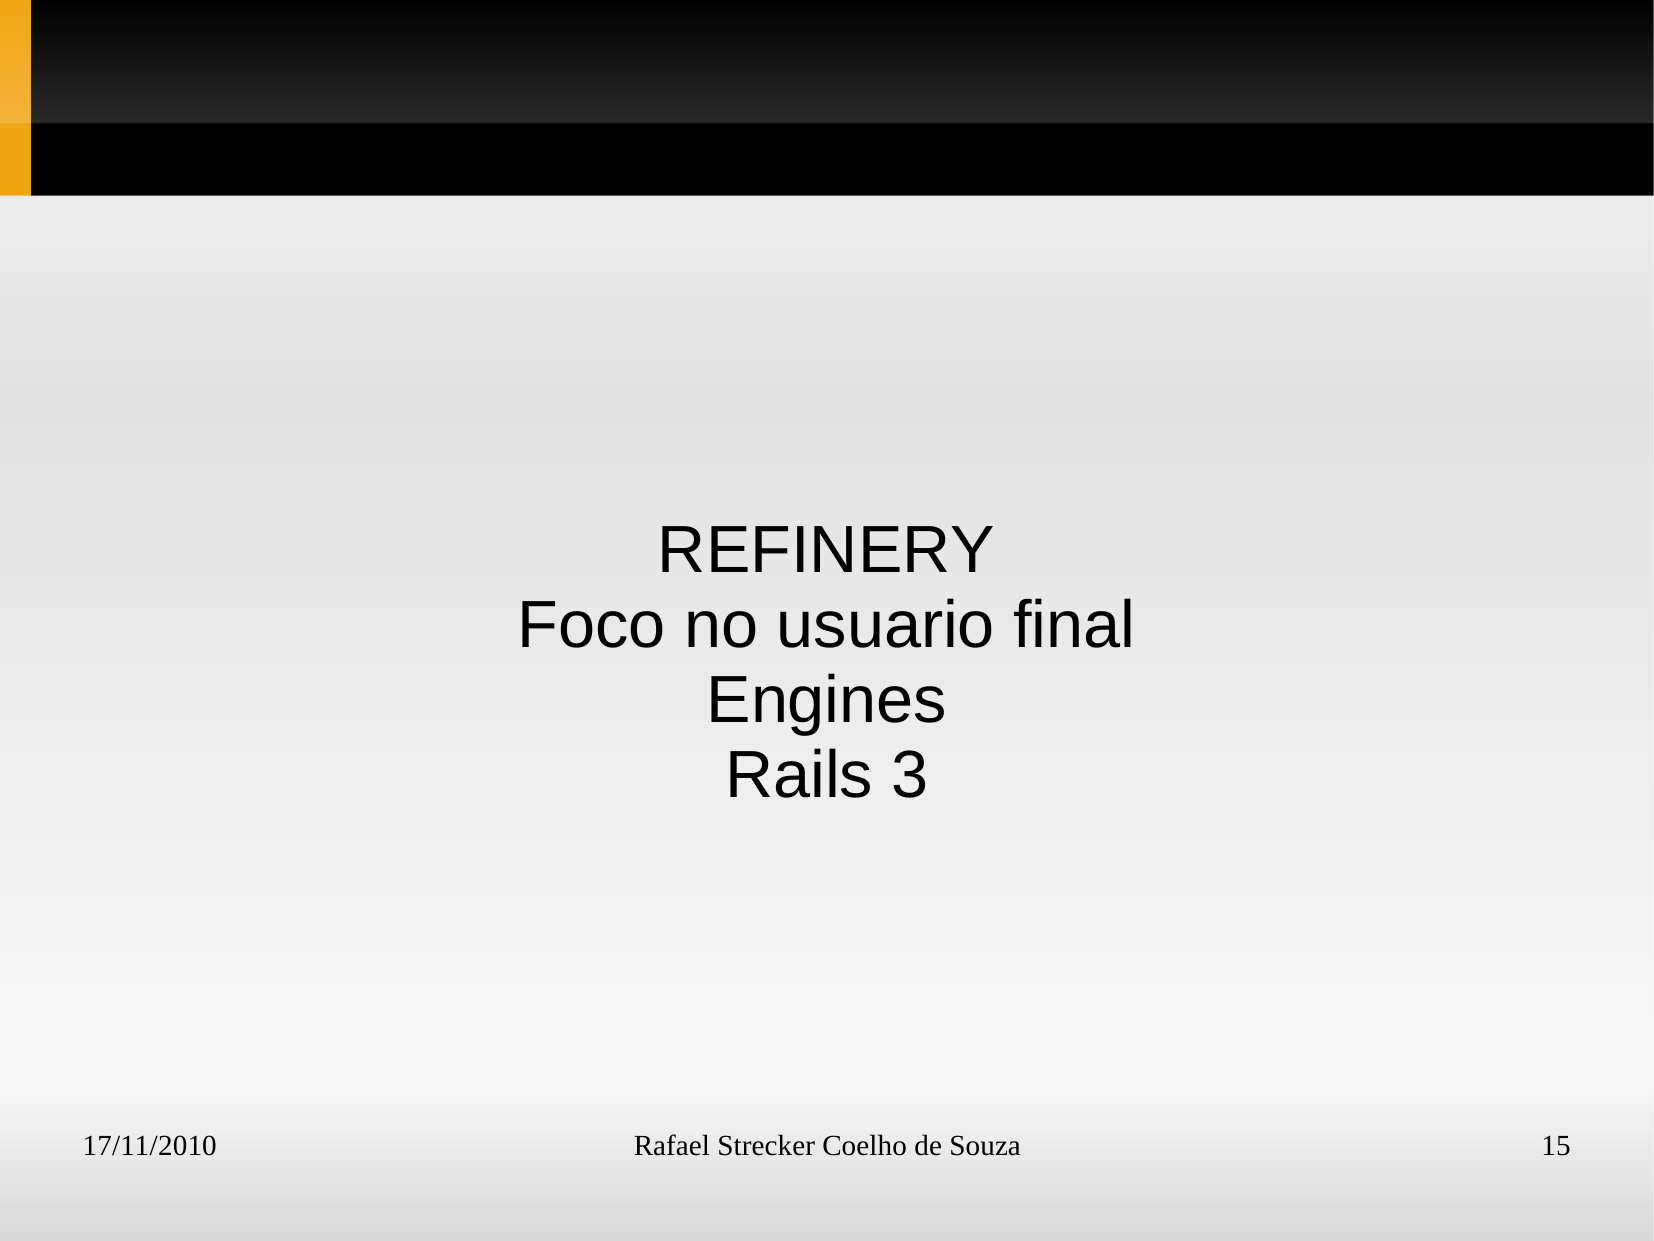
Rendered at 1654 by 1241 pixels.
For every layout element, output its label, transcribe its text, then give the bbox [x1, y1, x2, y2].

picture [0, 0, 1654, 1241]
subtitle REFINERY Foco no usuario final Engines Rails 3 [82, 297, 1571, 1102]
